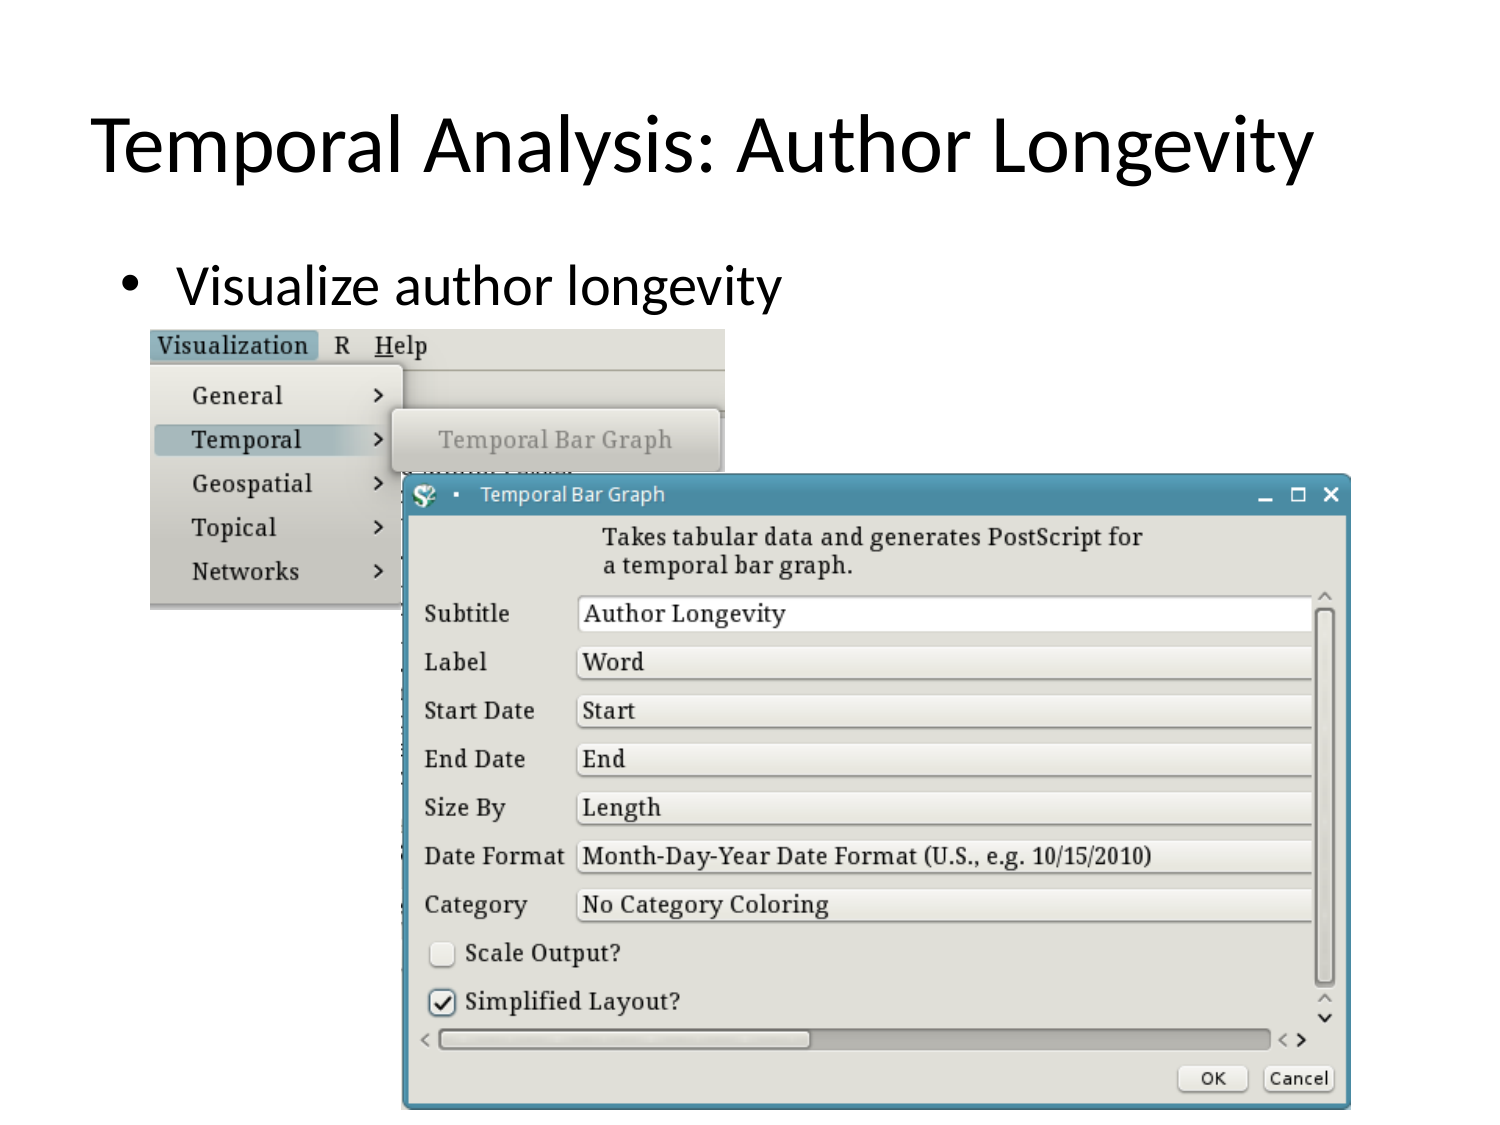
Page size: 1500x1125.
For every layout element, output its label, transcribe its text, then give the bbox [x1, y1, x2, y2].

list Visualize author longevity [105, 239, 1456, 330]
picture [150, 329, 1351, 1111]
title Temporal Analysis: Author Longevity [75, 45, 1425, 233]
